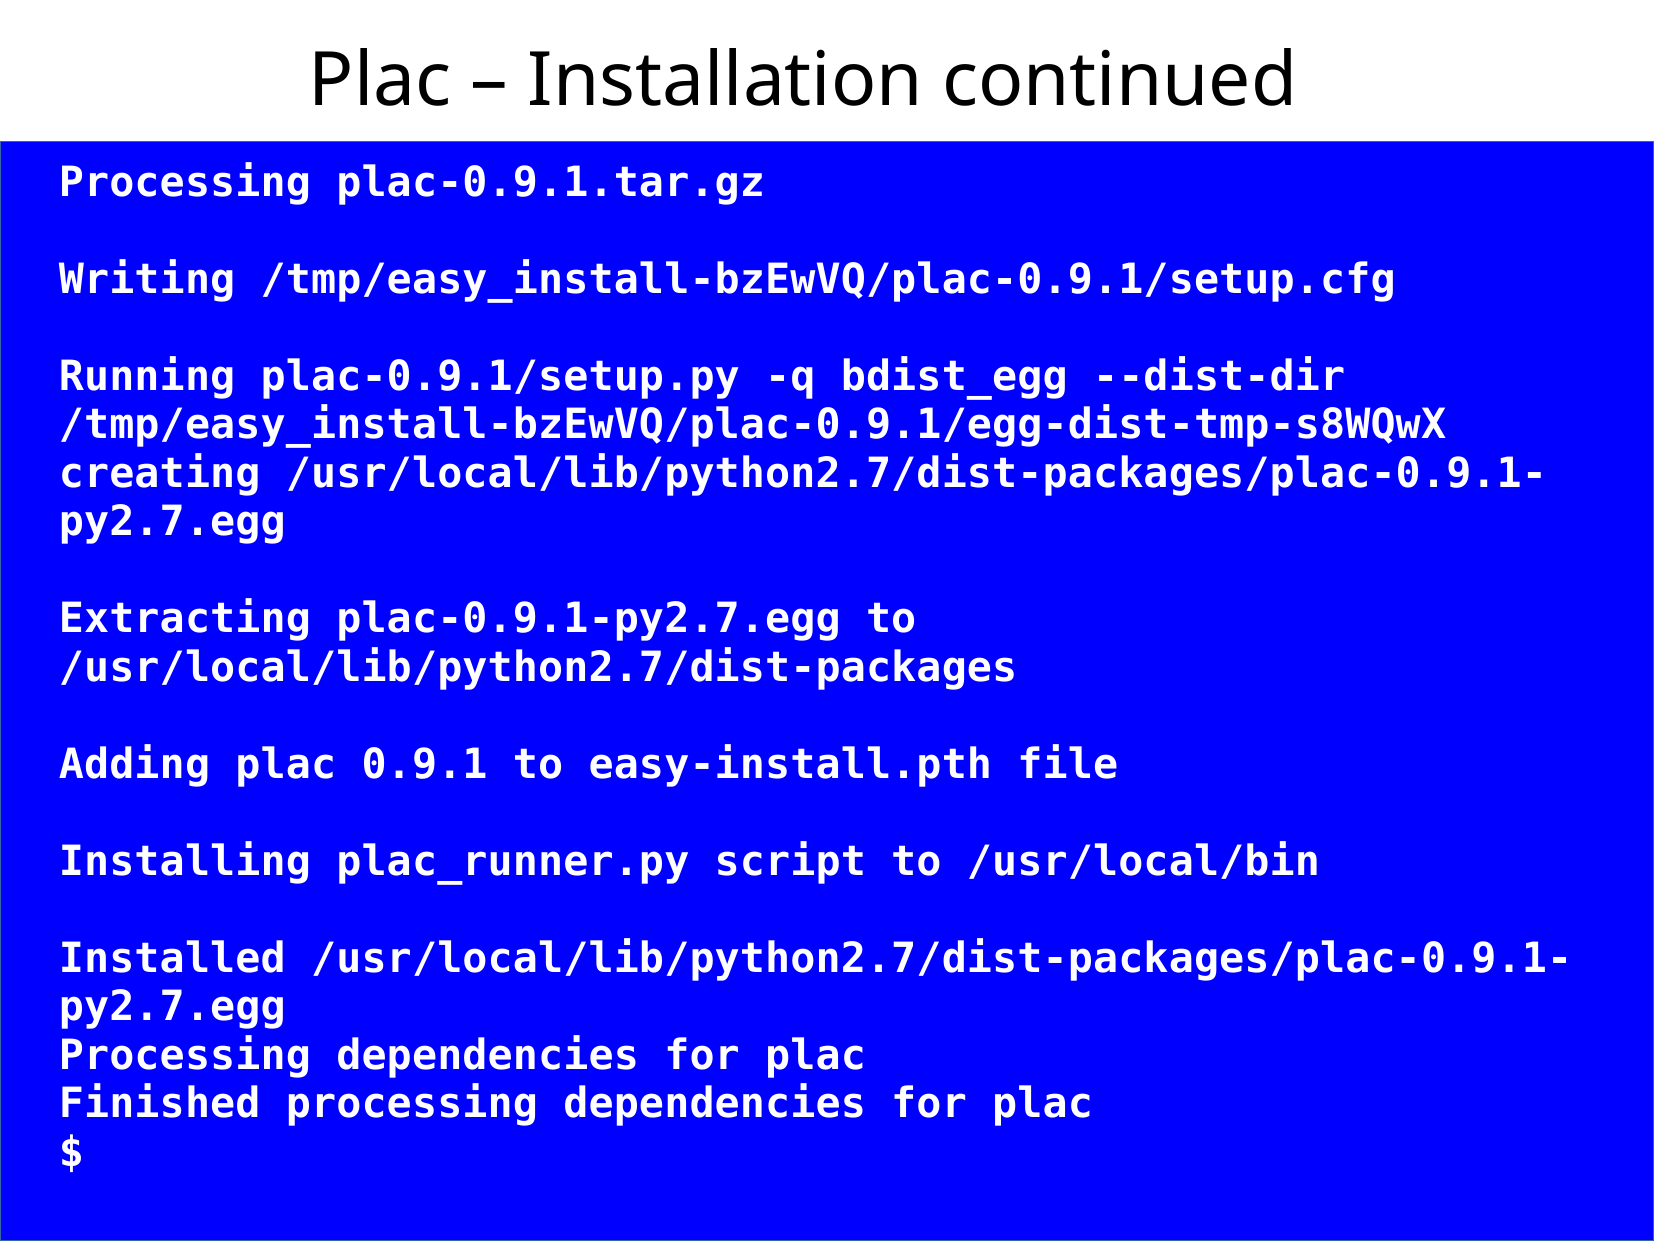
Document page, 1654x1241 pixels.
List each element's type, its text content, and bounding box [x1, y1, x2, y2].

text_box Processing plac-0.9.1.tar.gz Writing /tmp/easy_install-bzEwVQ/plac-0.9.1/setup.cfg Running plac-0.9.1/setup.py -q bdist_egg --dist-dir /tmp/easy_install-bzEwVQ/plac-0.9.1/egg-dist-tmp-s8WQwX creating /usr/local/lib/python2.7/dist-packages/plac-0.9.1-py2.7.egg Extracting plac-0.9.1-py2.7.egg to /usr/local/lib/python2.7/dist-packages Adding plac 0.9.1 to easy-install.pth file Installing plac_runner.py script to /usr/local/bin Installed /usr/local/lib/python2.7/dist-packages/plac-0.9.1-py2.7.egg Processing dependencies for plac Finished processing dependencies for plac $ [0, 141, 1654, 1241]
title Plac – Installation continued [59, 35, 1548, 118]
